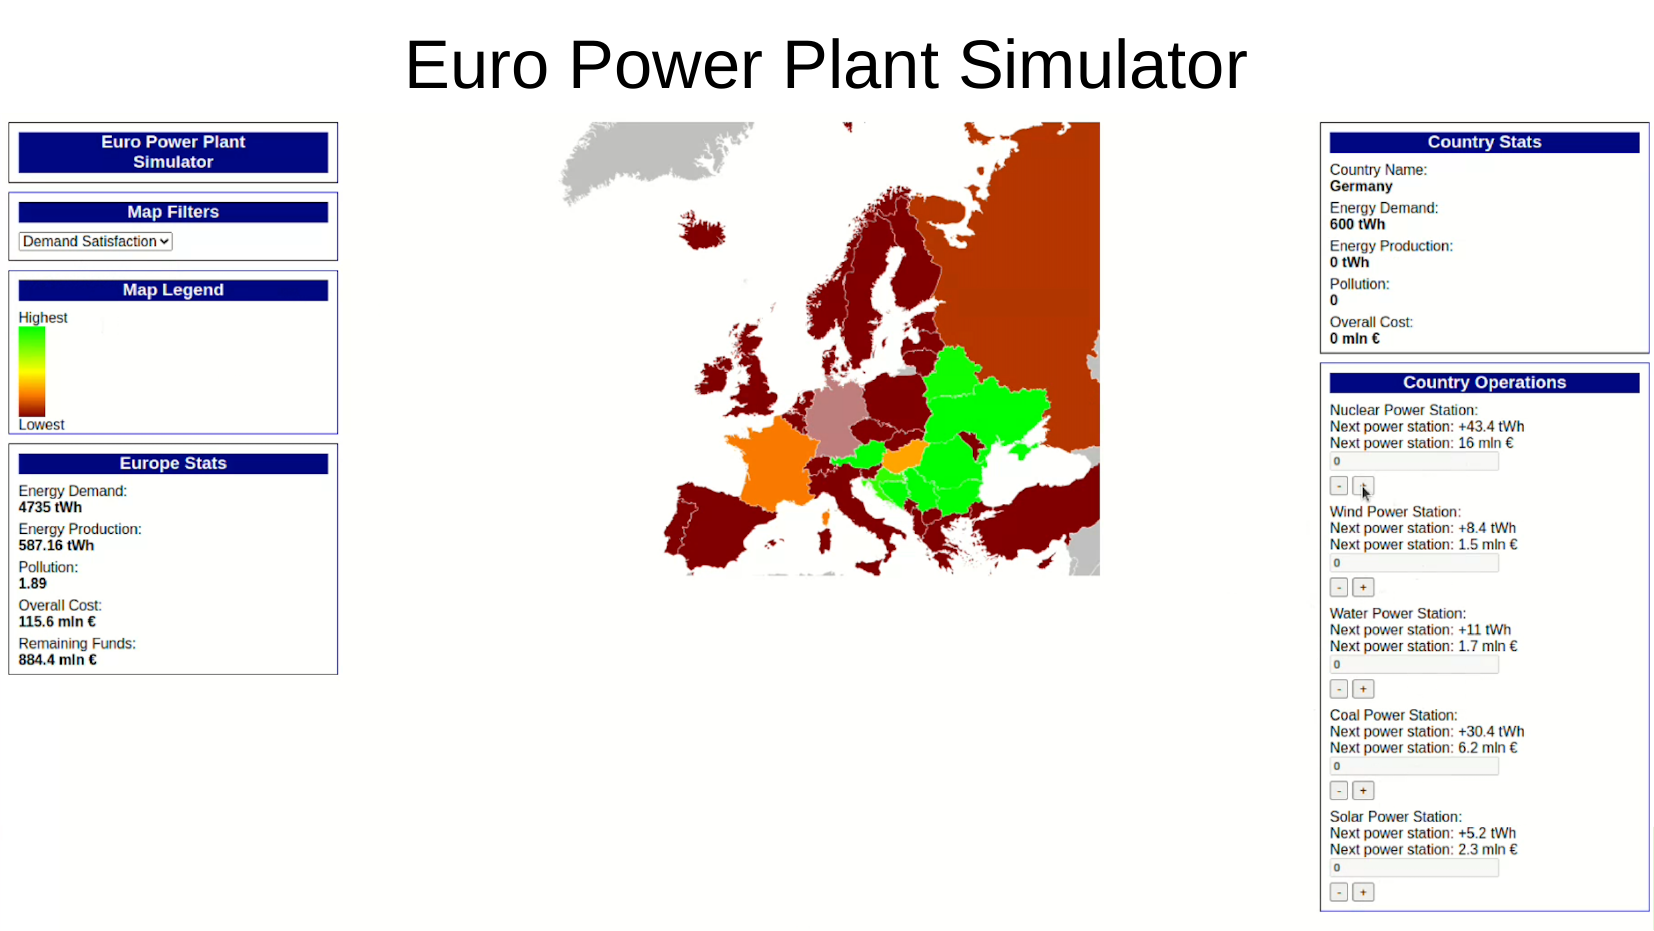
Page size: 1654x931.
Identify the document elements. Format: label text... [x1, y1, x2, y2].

title Euro Power Plant Simulator demo [88, 26, 1565, 113]
picture [0, 113, 1654, 931]
